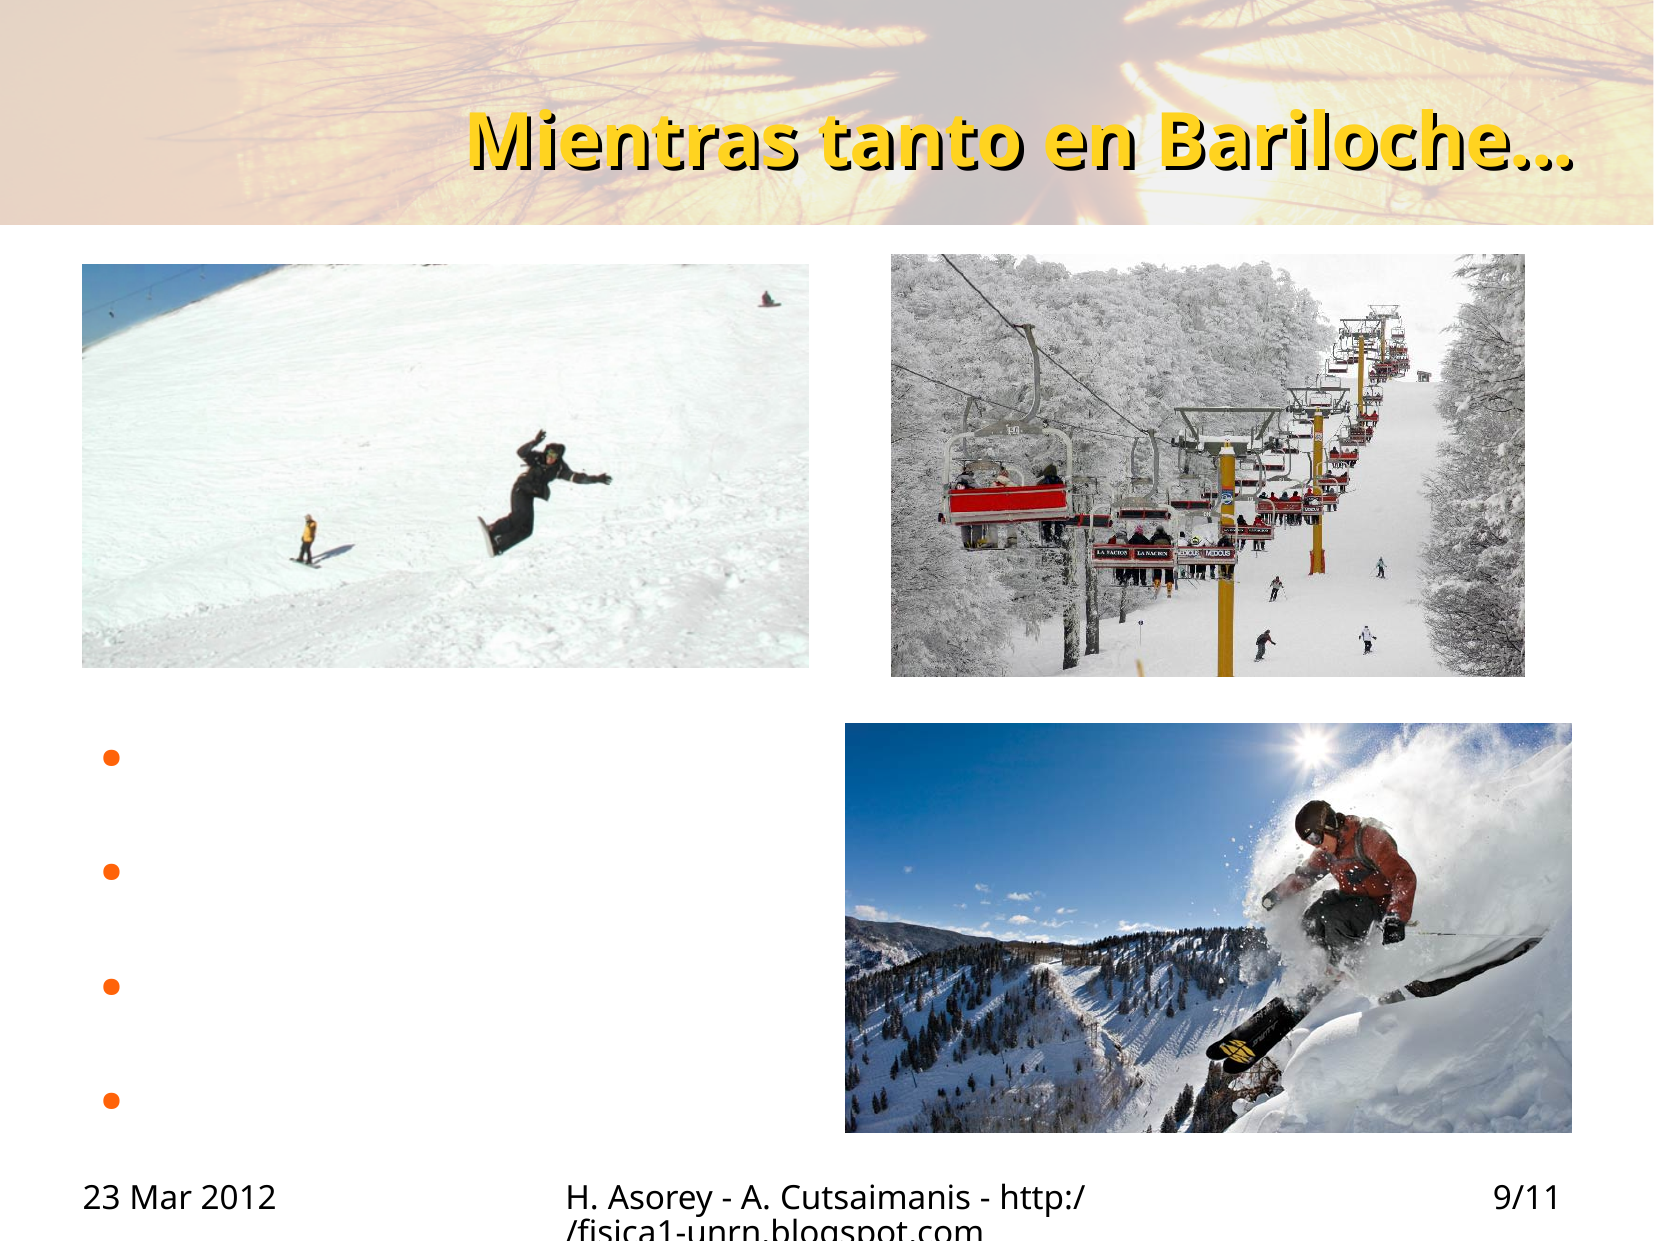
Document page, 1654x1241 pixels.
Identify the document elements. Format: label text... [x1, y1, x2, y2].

picture [0, 0, 1654, 225]
picture [82, 264, 809, 668]
list [82, 717, 809, 1140]
picture [891, 254, 1525, 678]
title Mientras tanto en Bariloche... [86, 49, 1576, 226]
picture [845, 723, 1572, 1133]
